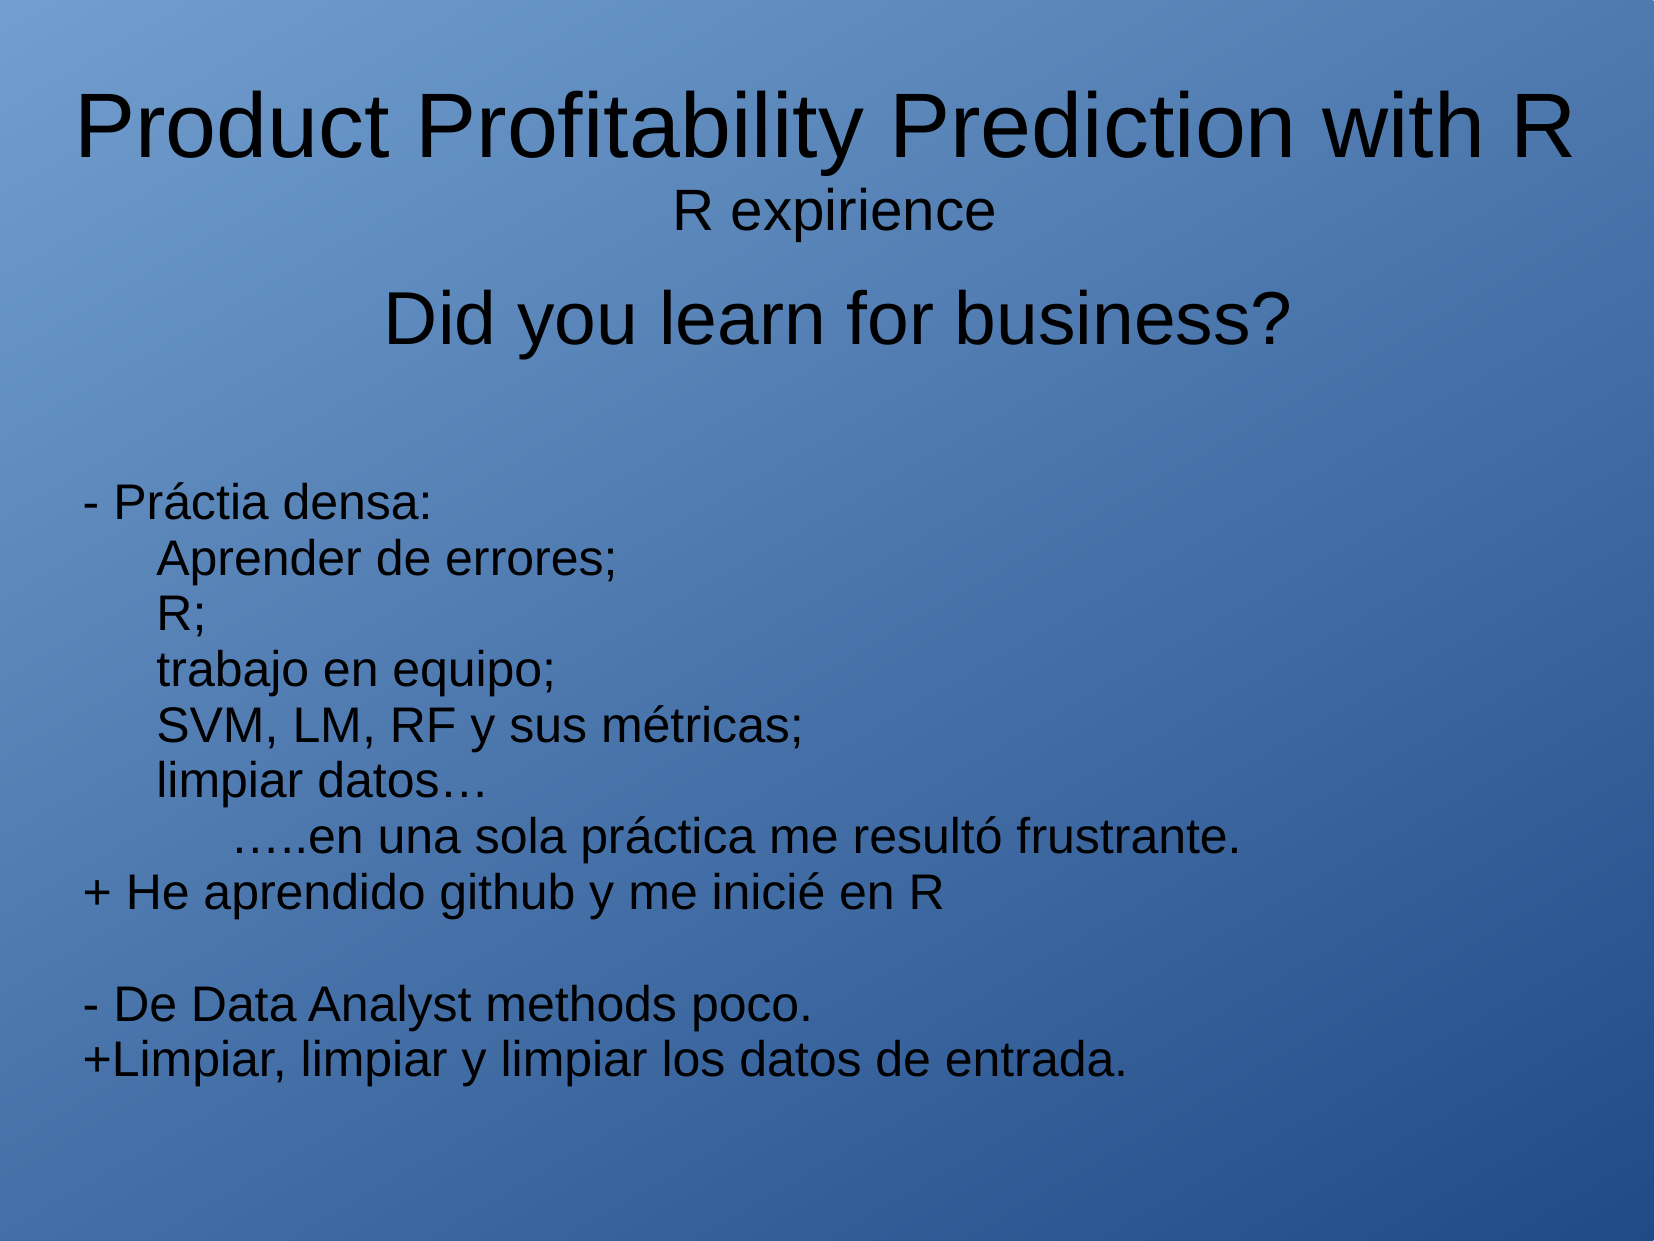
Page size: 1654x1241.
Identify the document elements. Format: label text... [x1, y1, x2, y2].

subtitle - Práctia densa: Aprender de errores; R; trabajo en equipo; SVM, LM, RF y sus métricas; limpiar datos… …..en una sola práctica me resultó frustrante. + He aprendido github y me inicié en R - De Data Analyst methods poco. +Limpiar, limpiar y limpiar los datos de entrada. [82, 418, 1571, 1088]
title Did you learn for business? [271, 212, 1406, 426]
title Product Profitability Prediction with R R expirience [59, 23, 1595, 294]
